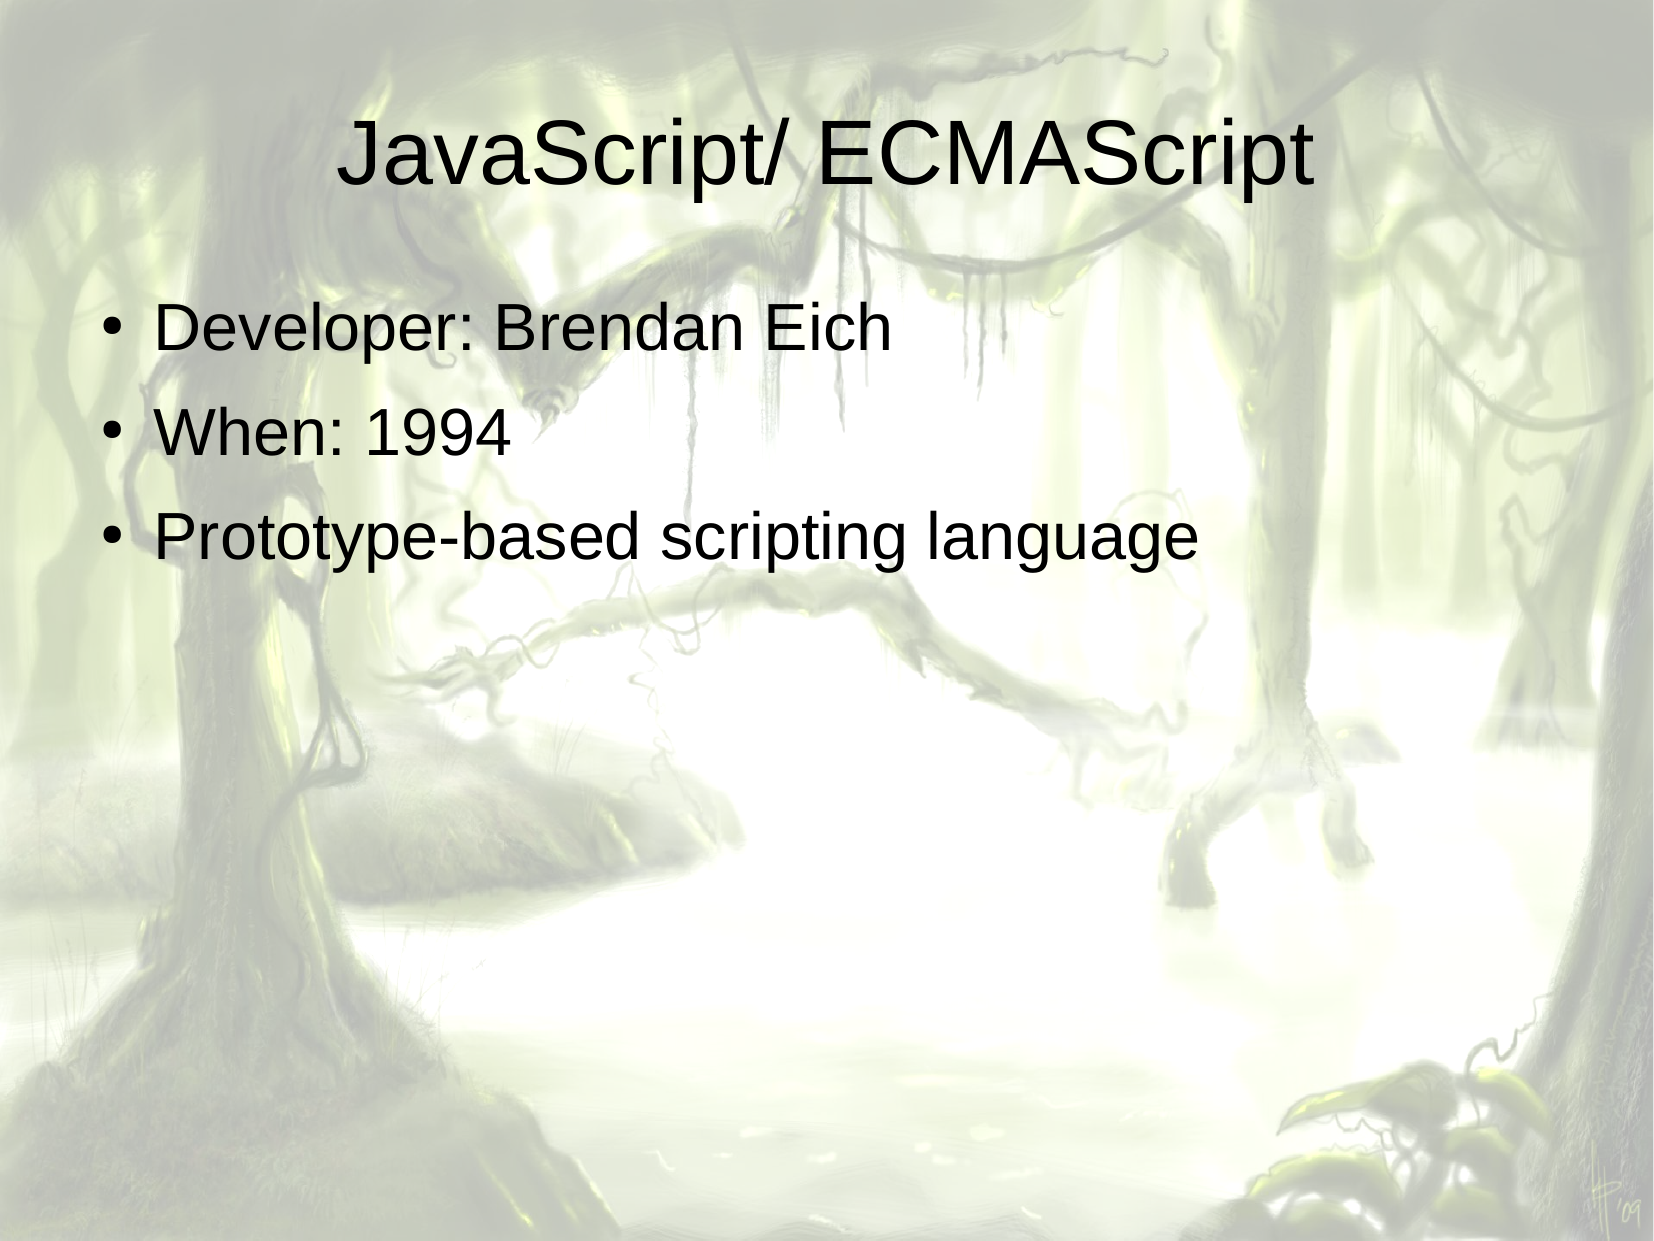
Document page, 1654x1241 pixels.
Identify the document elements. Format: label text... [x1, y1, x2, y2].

list Developer: Brendan Eich When: 1994 Prototype-based scripting language [82, 290, 1538, 1010]
title JavaScript/ ECMAScript [82, 49, 1571, 257]
